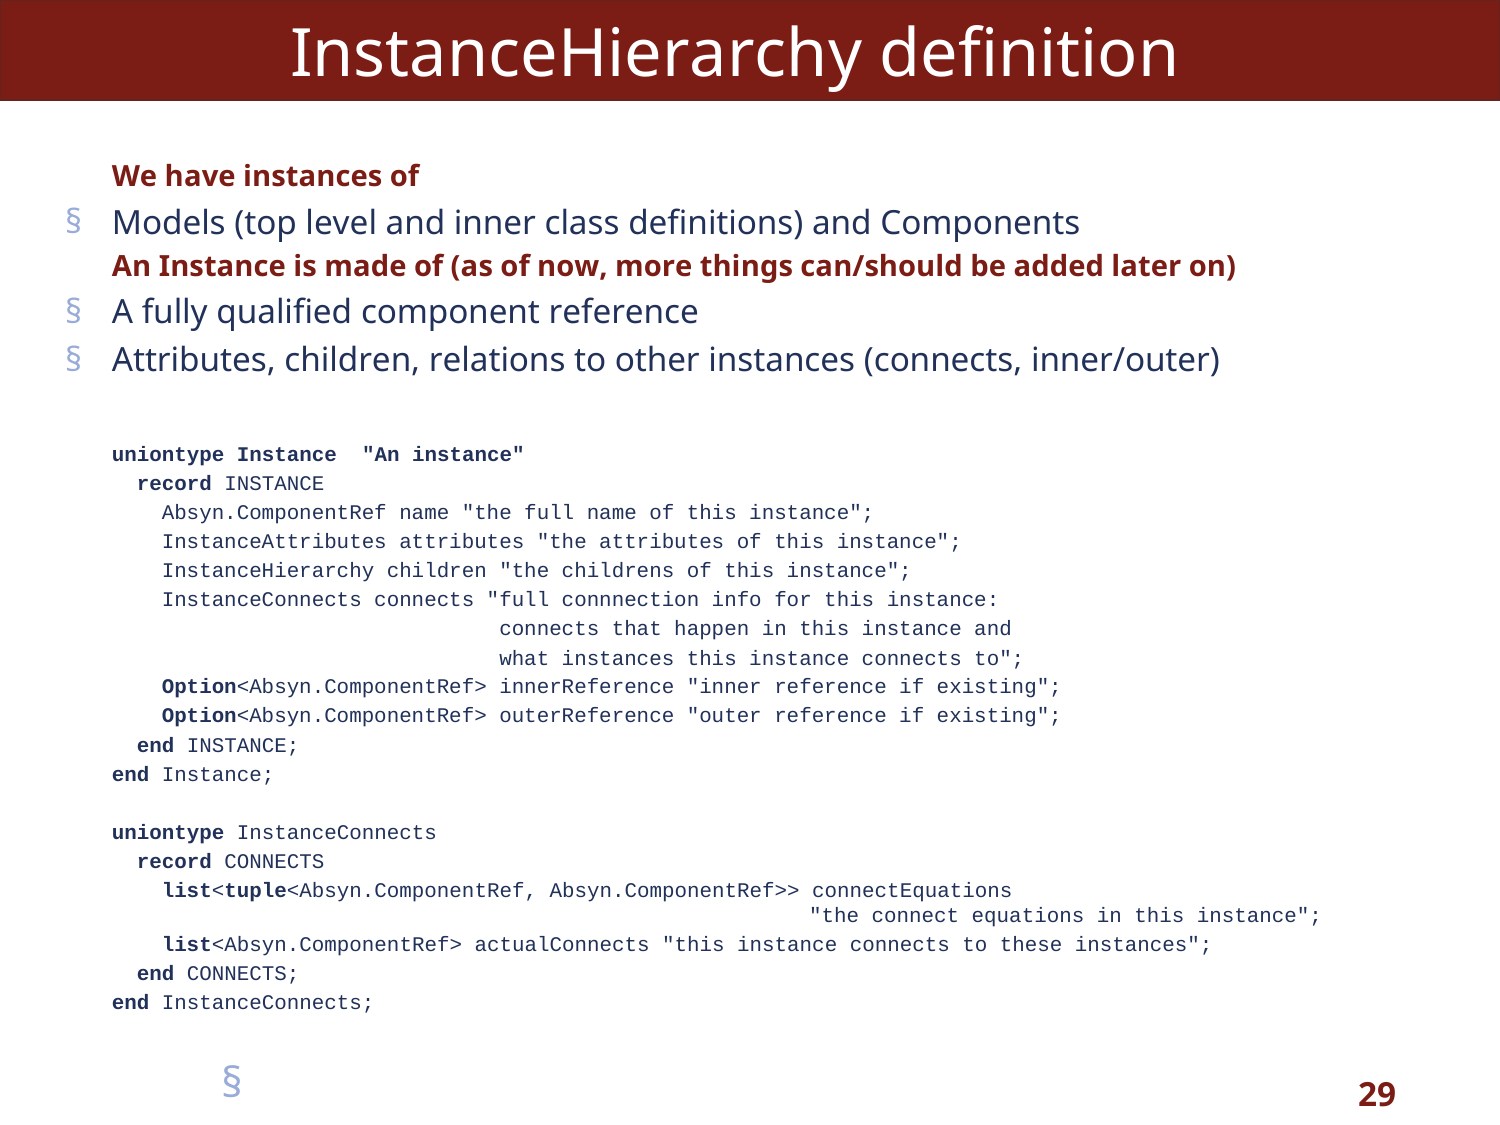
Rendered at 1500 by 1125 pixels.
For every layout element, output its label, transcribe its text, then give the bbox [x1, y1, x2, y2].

text_box 29 [1342, 1065, 1493, 1116]
list We have instances of Models (top level and inner class definitions) and Components An Instance is made of (as of now, more things can/should be added later on) A fully qualified component reference Attributes, children, relations to other instances (connects, inner/outer) uniontype Instance "An instance" record INSTANCE Absyn.ComponentRef name "the full name of this instance"; InstanceAttributes attributes "the attributes of this instance"; InstanceHierarchy children "the childrens of this instance"; InstanceConnects connects "full connnection info for this instance: connects that happen in this instance and what instances this instance connects to"; Option<Absyn.ComponentRef> innerReference "inner reference if existing"; Option<Absyn.ComponentRef> outerReference "outer reference if existing"; end INSTANCE; end Instance; uniontype InstanceConnects record CONNECTS list<tuple<Absyn.ComponentRef, Absyn.ComponentRef>> connectEquations "the connect equations in this instance"; list<Absyn.ComponentRef> actualConnects "this instance connects to these instances"; end CONNECTS; end InstanceConnects; [50, 149, 1451, 1075]
title InstanceHierarchy definition [275, 0, 1500, 100]
